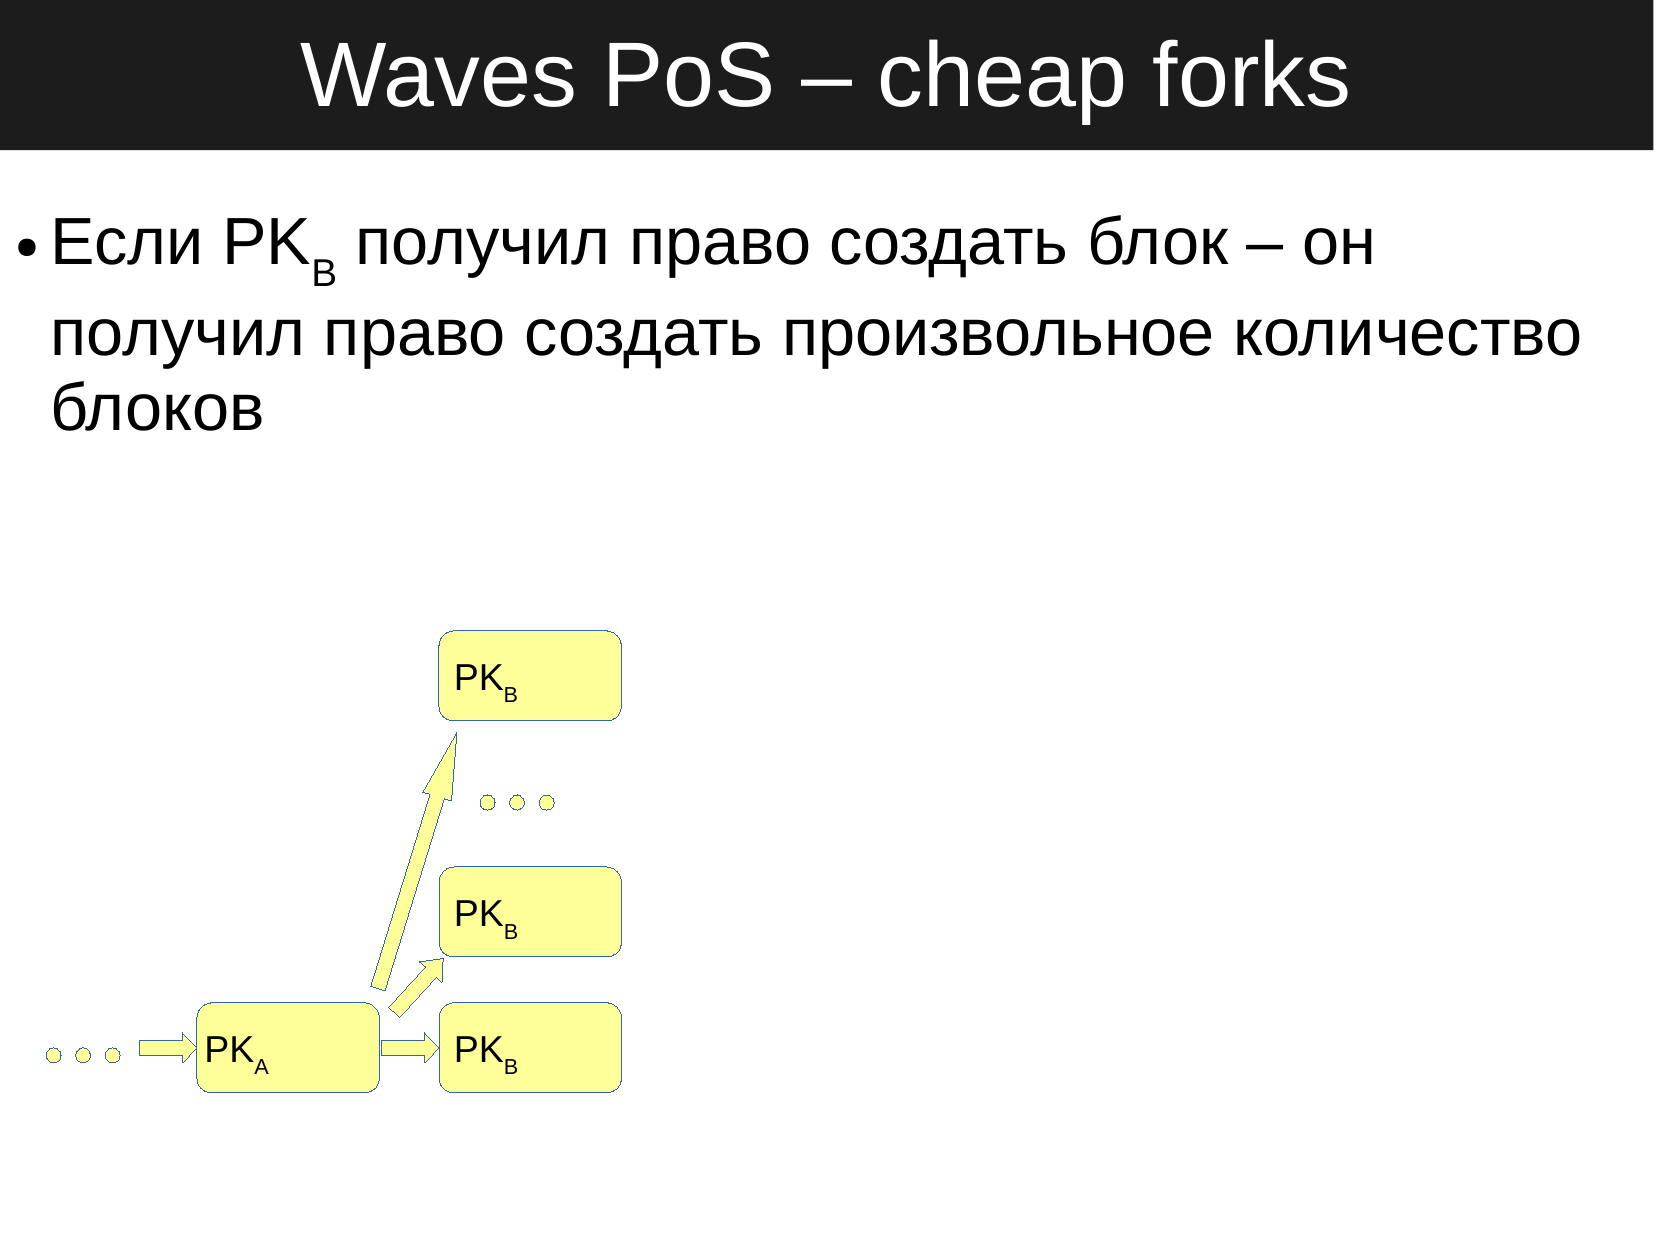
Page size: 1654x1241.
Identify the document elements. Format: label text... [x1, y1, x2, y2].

text_box PKB [439, 1020, 625, 1087]
text_box [539, 795, 555, 811]
text_box [75, 1047, 91, 1063]
text_box [480, 794, 496, 811]
text_box [388, 958, 444, 1018]
text_box [439, 1002, 622, 1020]
text_box [442, 715, 619, 721]
text_box [105, 1047, 121, 1063]
text_box [442, 952, 618, 957]
text_box PKA [189, 1020, 363, 1087]
text_box [439, 866, 622, 885]
title Waves PoS – cheap forks [0, 0, 1654, 151]
text_box [196, 1002, 380, 1093]
text_box [509, 794, 525, 811]
text_box [442, 1087, 619, 1093]
text_box PKB [438, 649, 627, 715]
text_box [139, 1032, 189, 1063]
text_box [46, 1047, 62, 1063]
text_box [370, 732, 457, 991]
text_box PKB [439, 885, 627, 952]
text_box [438, 630, 622, 649]
text_box [381, 1032, 439, 1063]
subtitle Если PKB получил право создать блок – он получил право создать произвольное количество блоков [15, 154, 1606, 496]
